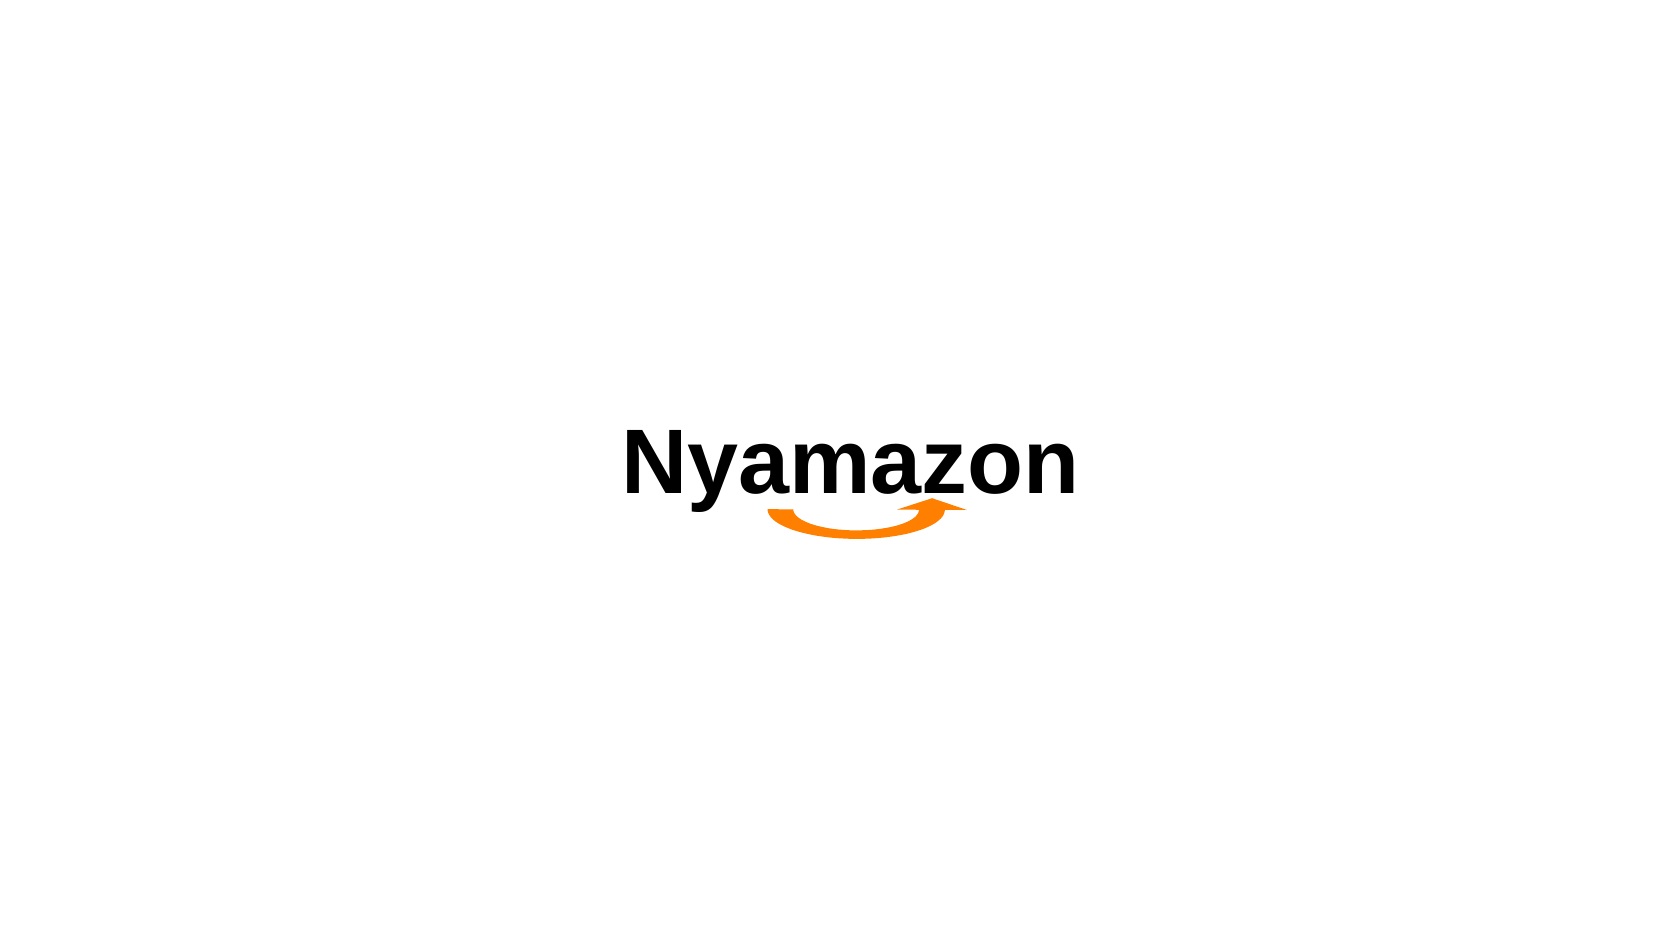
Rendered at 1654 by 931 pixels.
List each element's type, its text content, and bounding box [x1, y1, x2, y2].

title Nyamazon [106, 383, 1595, 540]
text_box [767, 498, 967, 539]
